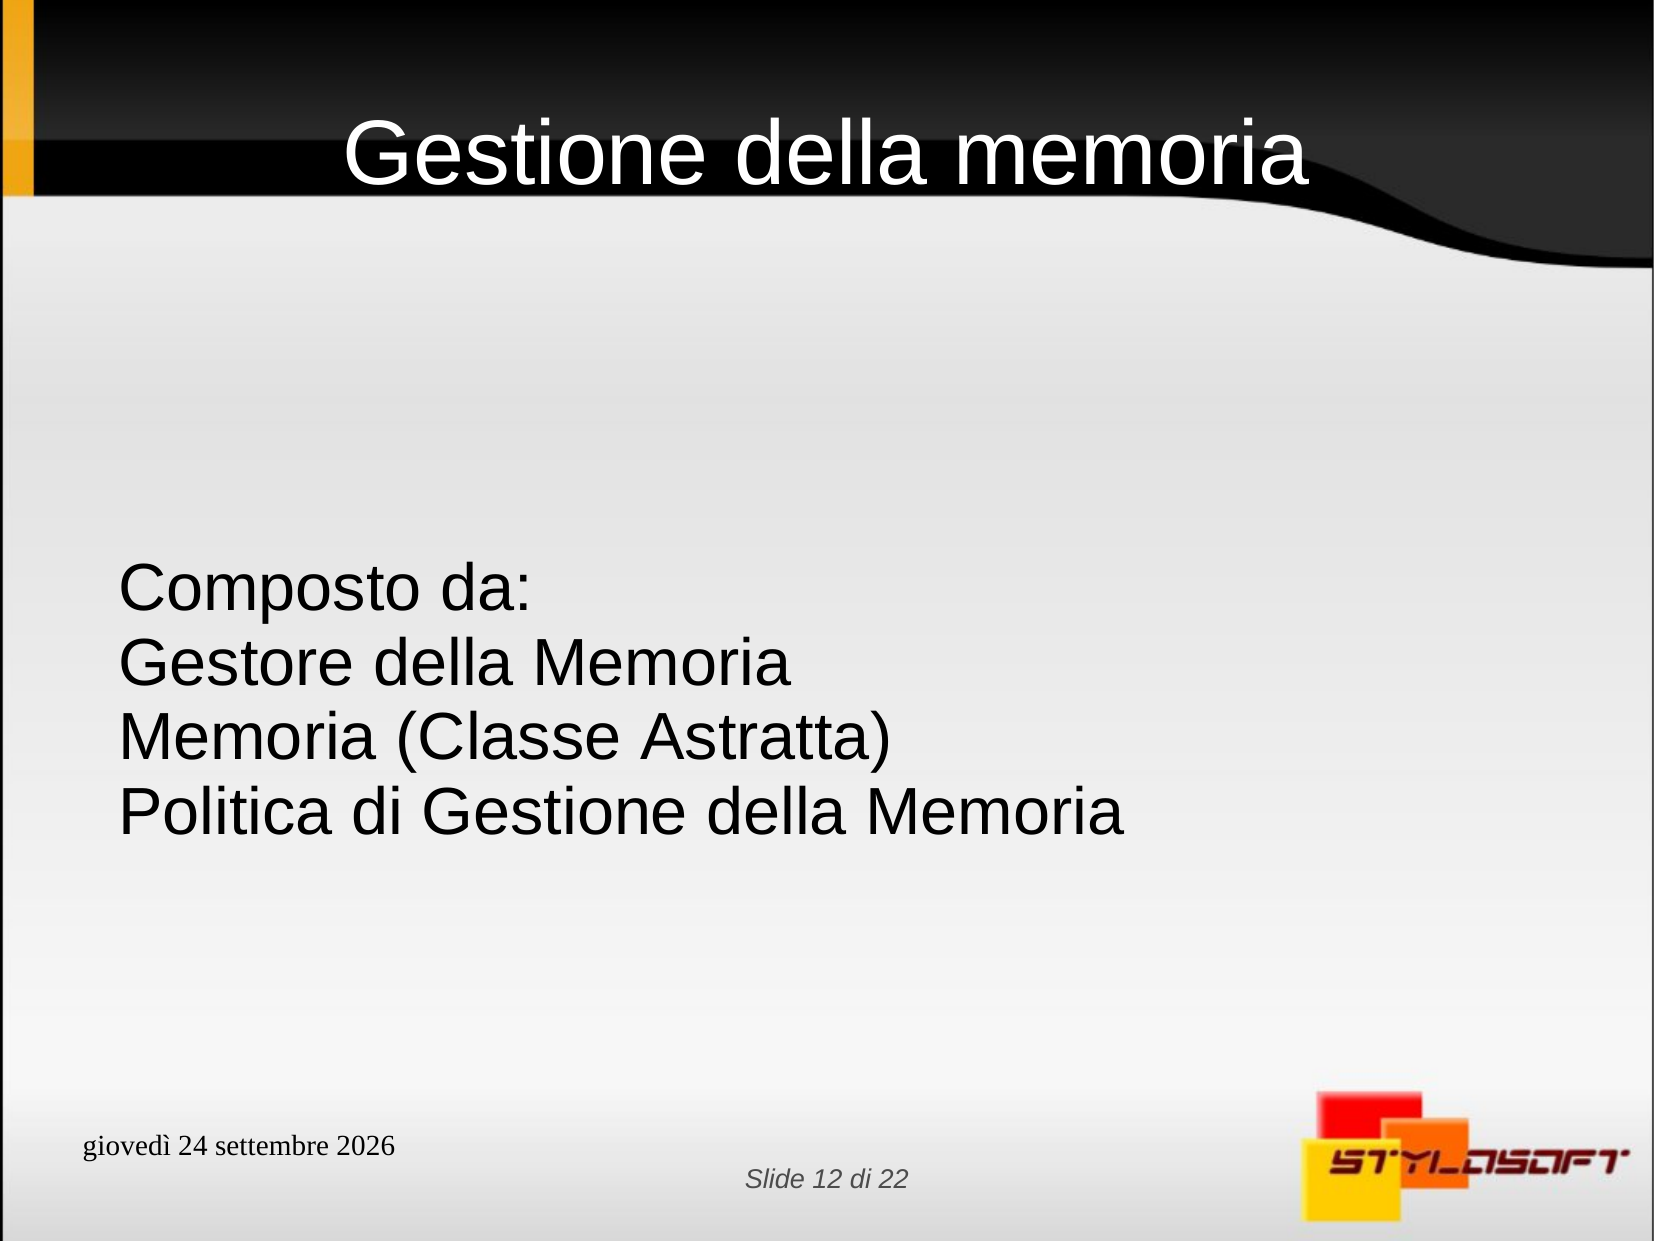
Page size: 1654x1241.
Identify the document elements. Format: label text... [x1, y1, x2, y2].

picture [0, 0, 1654, 1156]
title Gestione della memoria [82, 56, 1571, 250]
subtitle Composto da: Gestore della Memoria Memoria (Classe Astratta) Politica di Gestione della Memoria [82, 297, 1571, 1102]
text_box Slide <numero> di 22 [0, 1156, 1654, 1241]
